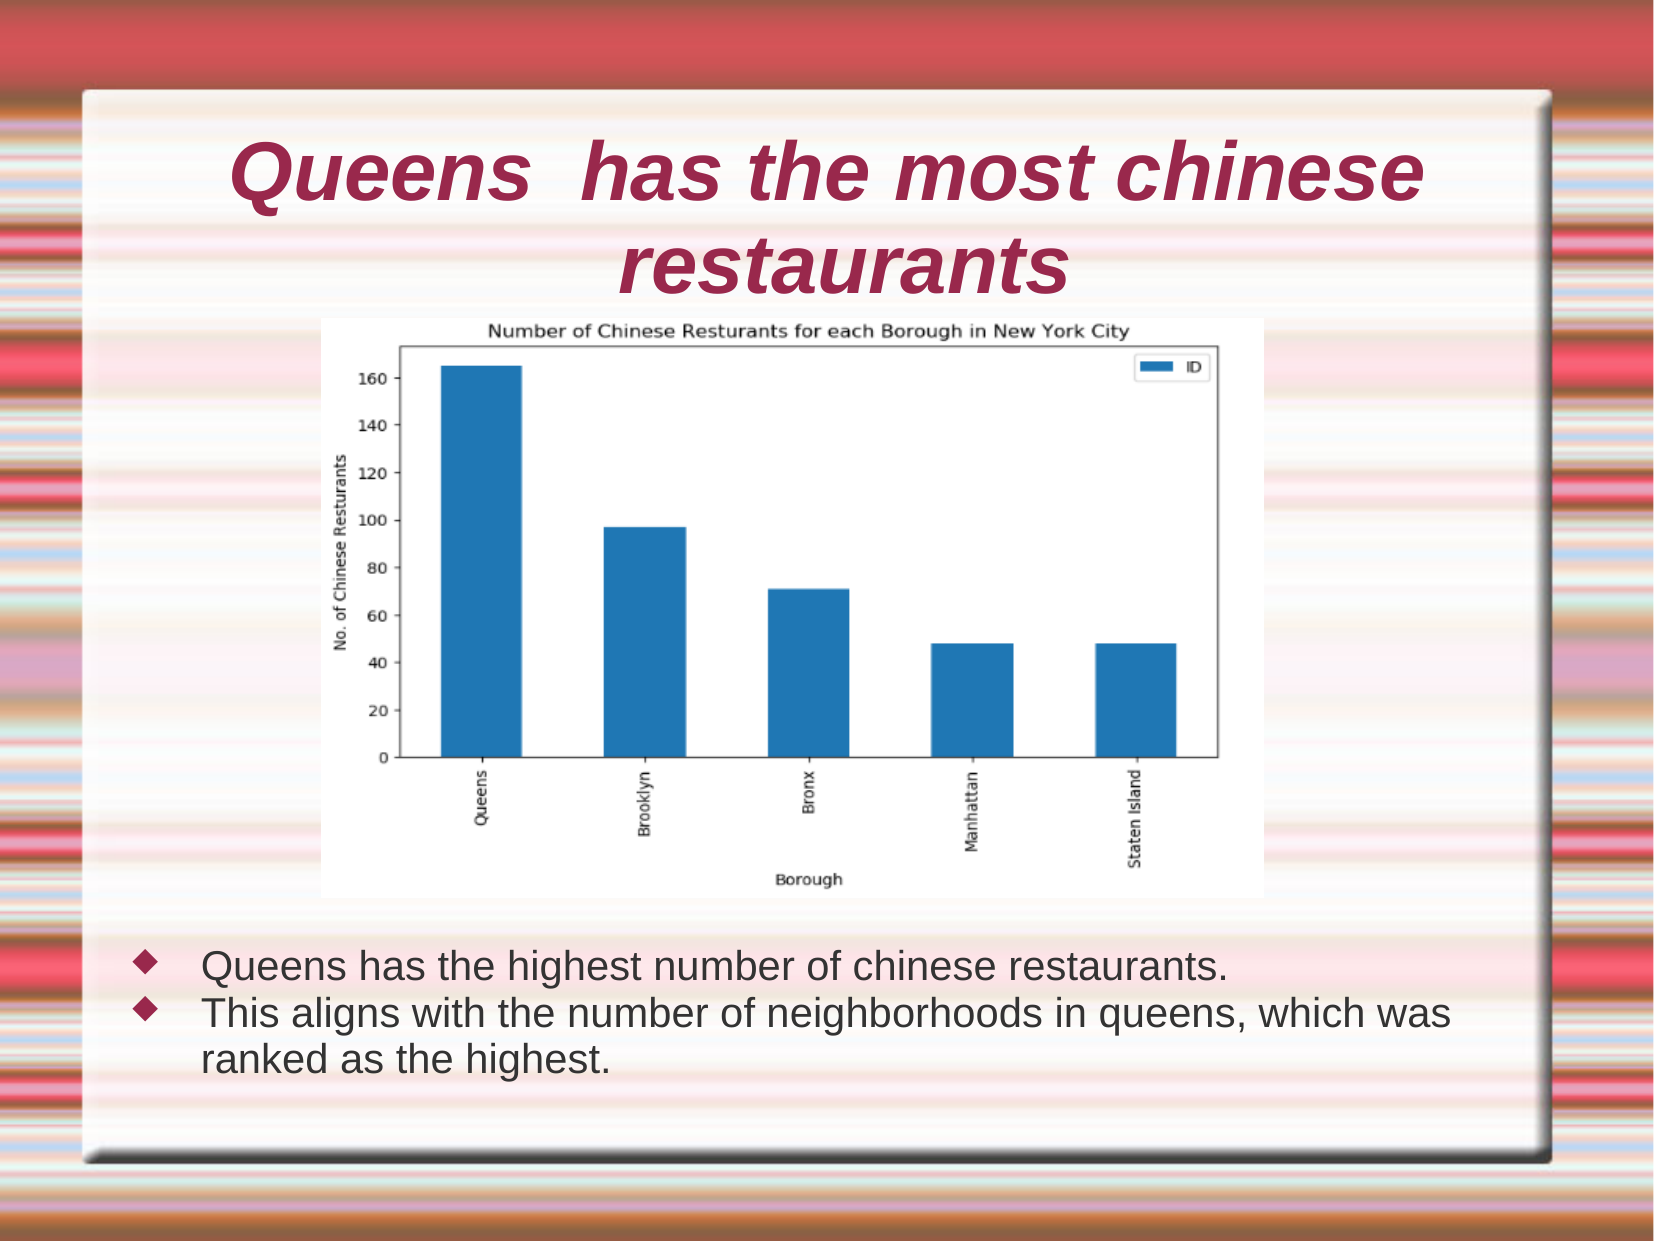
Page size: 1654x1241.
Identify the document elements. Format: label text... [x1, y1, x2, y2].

title Queens has the most chinese restaurants [121, 114, 1534, 322]
list Queens has the highest number of chinese restaurants. This aligns with the number of neighborhoods in queens, which was ranked as the highest. [118, 943, 1500, 1241]
picture [0, 0, 1654, 1241]
